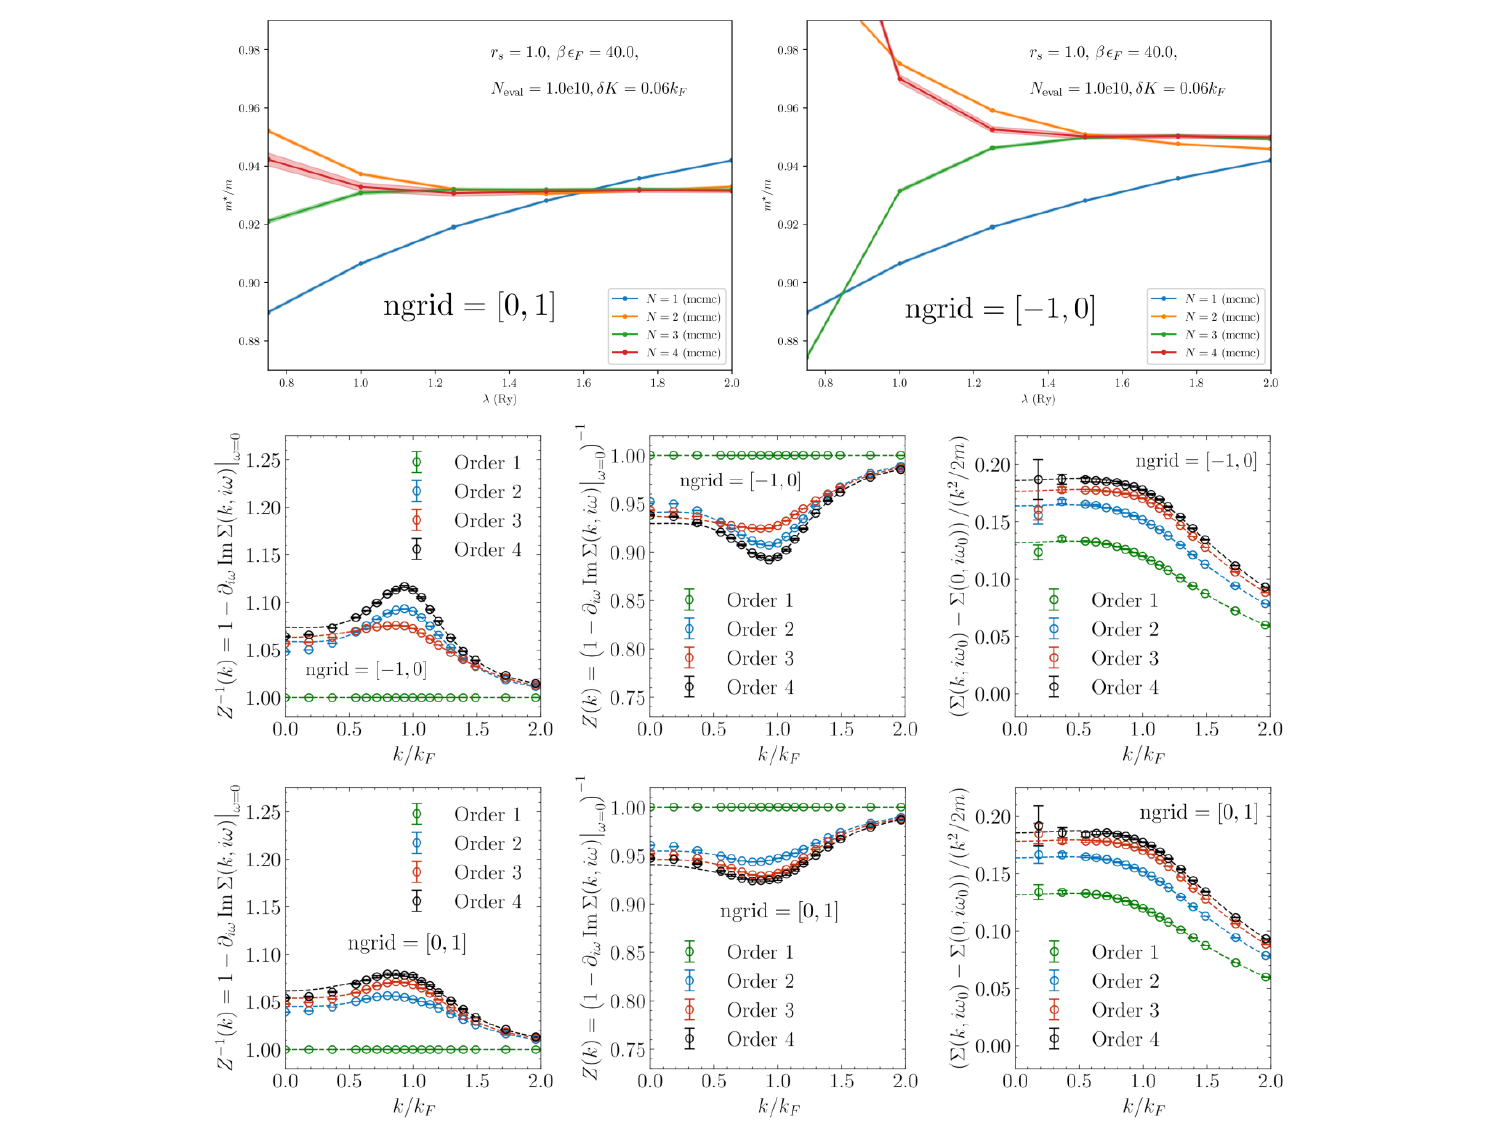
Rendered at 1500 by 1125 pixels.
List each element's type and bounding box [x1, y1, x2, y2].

picture [212, 9, 1288, 1121]
